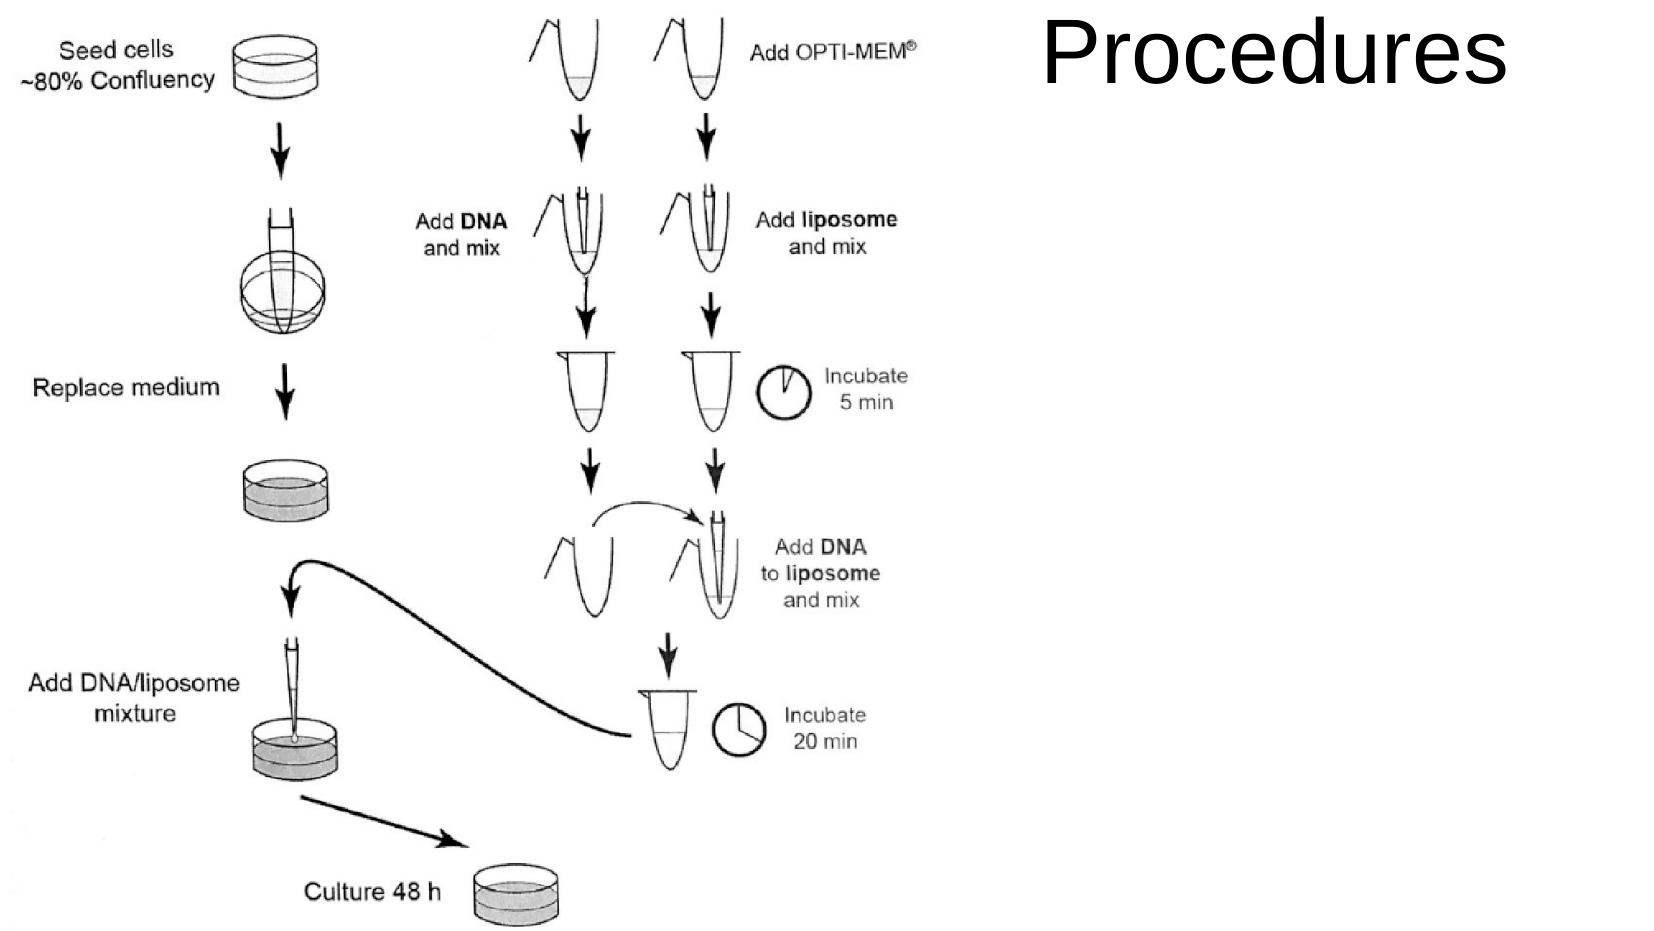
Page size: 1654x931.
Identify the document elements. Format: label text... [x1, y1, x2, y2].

picture [0, 0, 935, 931]
title Procedures [1005, 0, 1546, 103]
